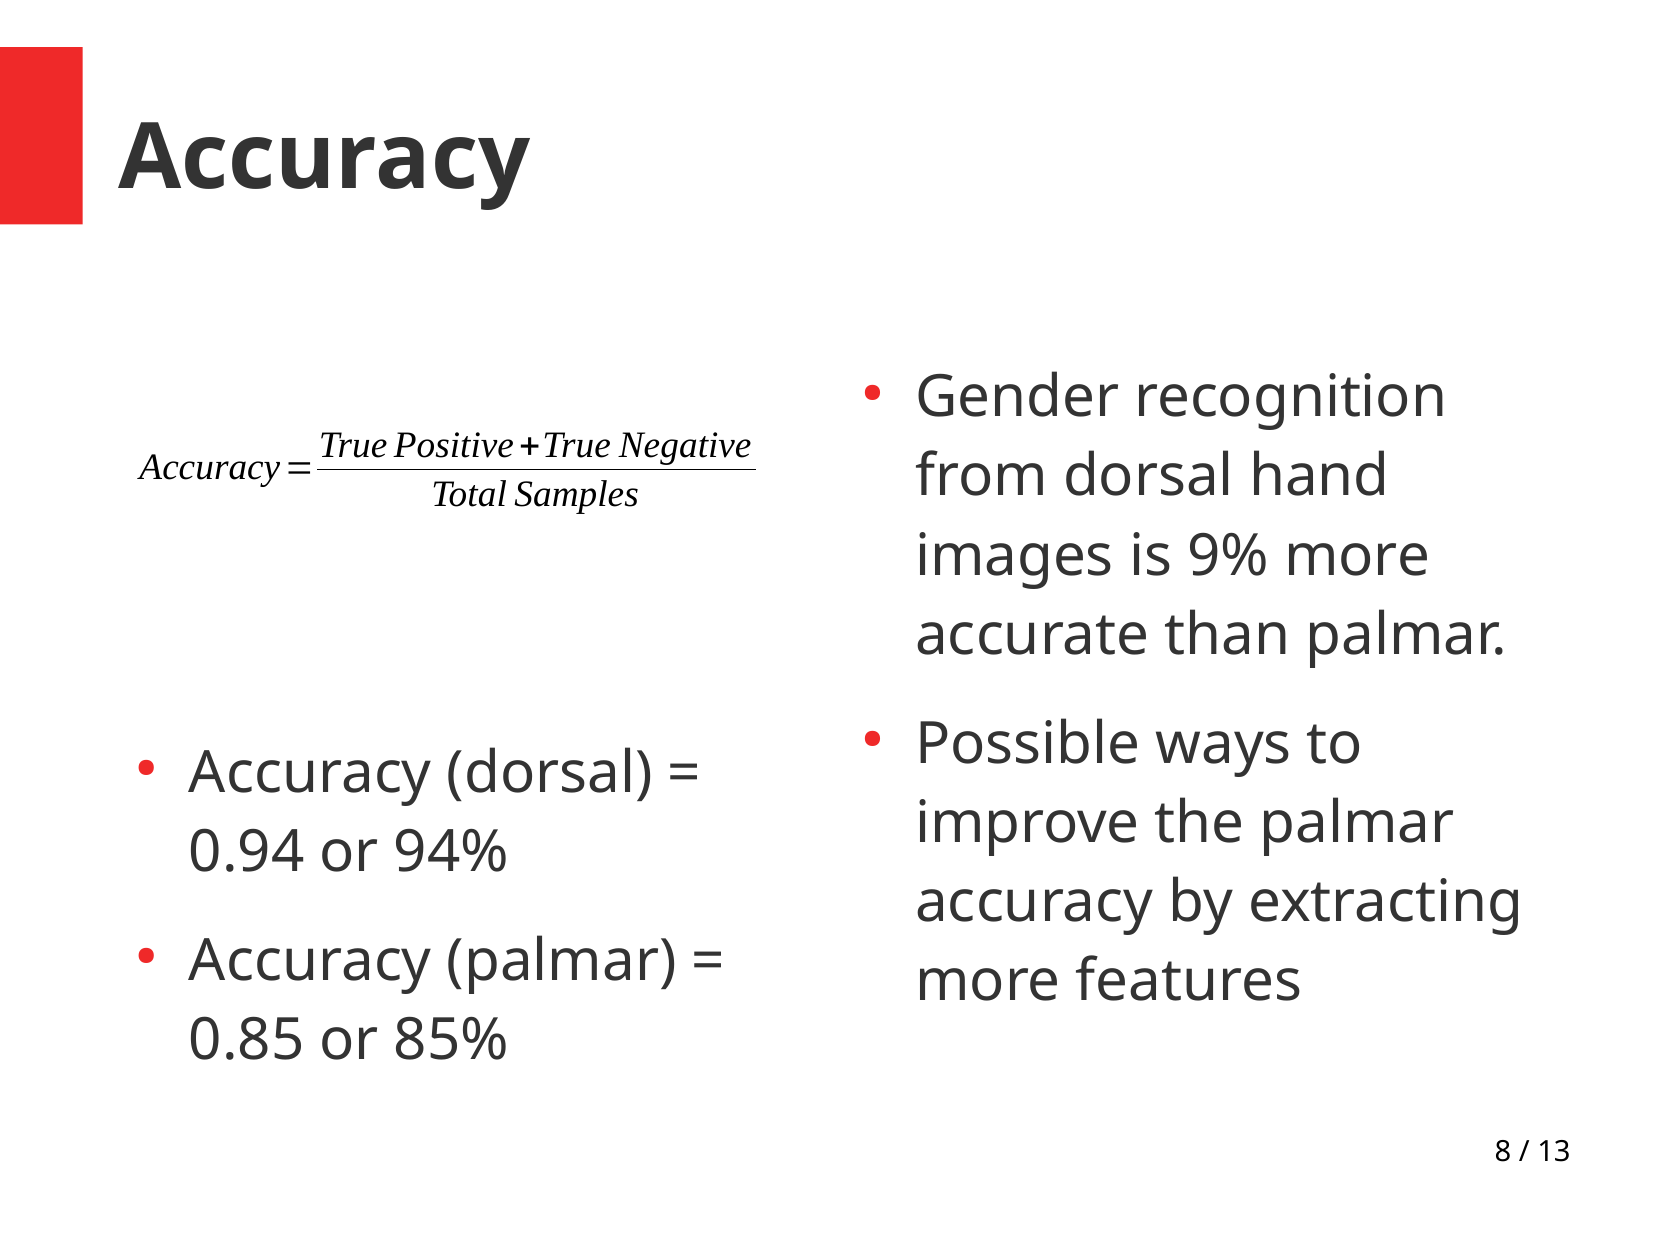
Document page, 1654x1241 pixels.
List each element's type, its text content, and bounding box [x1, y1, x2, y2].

title Accuracy [118, 49, 1571, 257]
chart [129, 424, 764, 514]
list Accuracy (dorsal) = 0.94 or 94% Accuracy (palmar) = 0.85 or 85% [118, 730, 810, 1074]
list Gender recognition from dorsal hand images is 9% more accurate than palmar. Possible ways to improve the palmar accuracy by extracting more features [844, 354, 1536, 1074]
